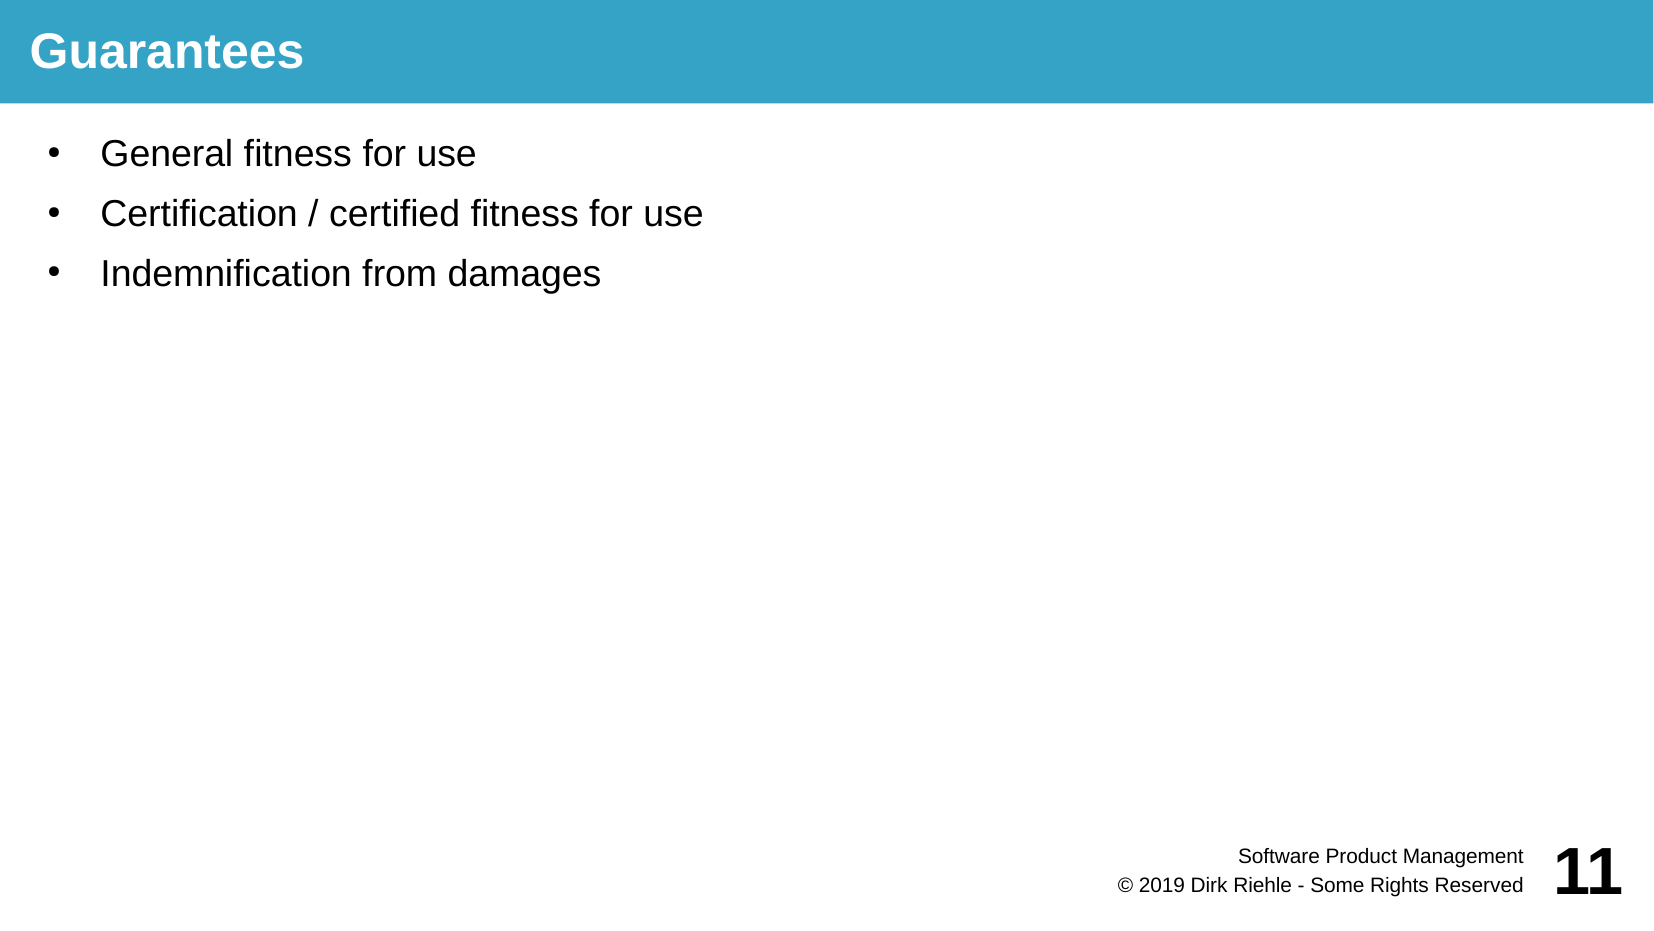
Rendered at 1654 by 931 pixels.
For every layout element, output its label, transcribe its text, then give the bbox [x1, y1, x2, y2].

title Guarantees [0, 0, 1654, 104]
list General fitness for use Certification / certified fitness for use Indemnification from damages [29, 132, 1625, 813]
